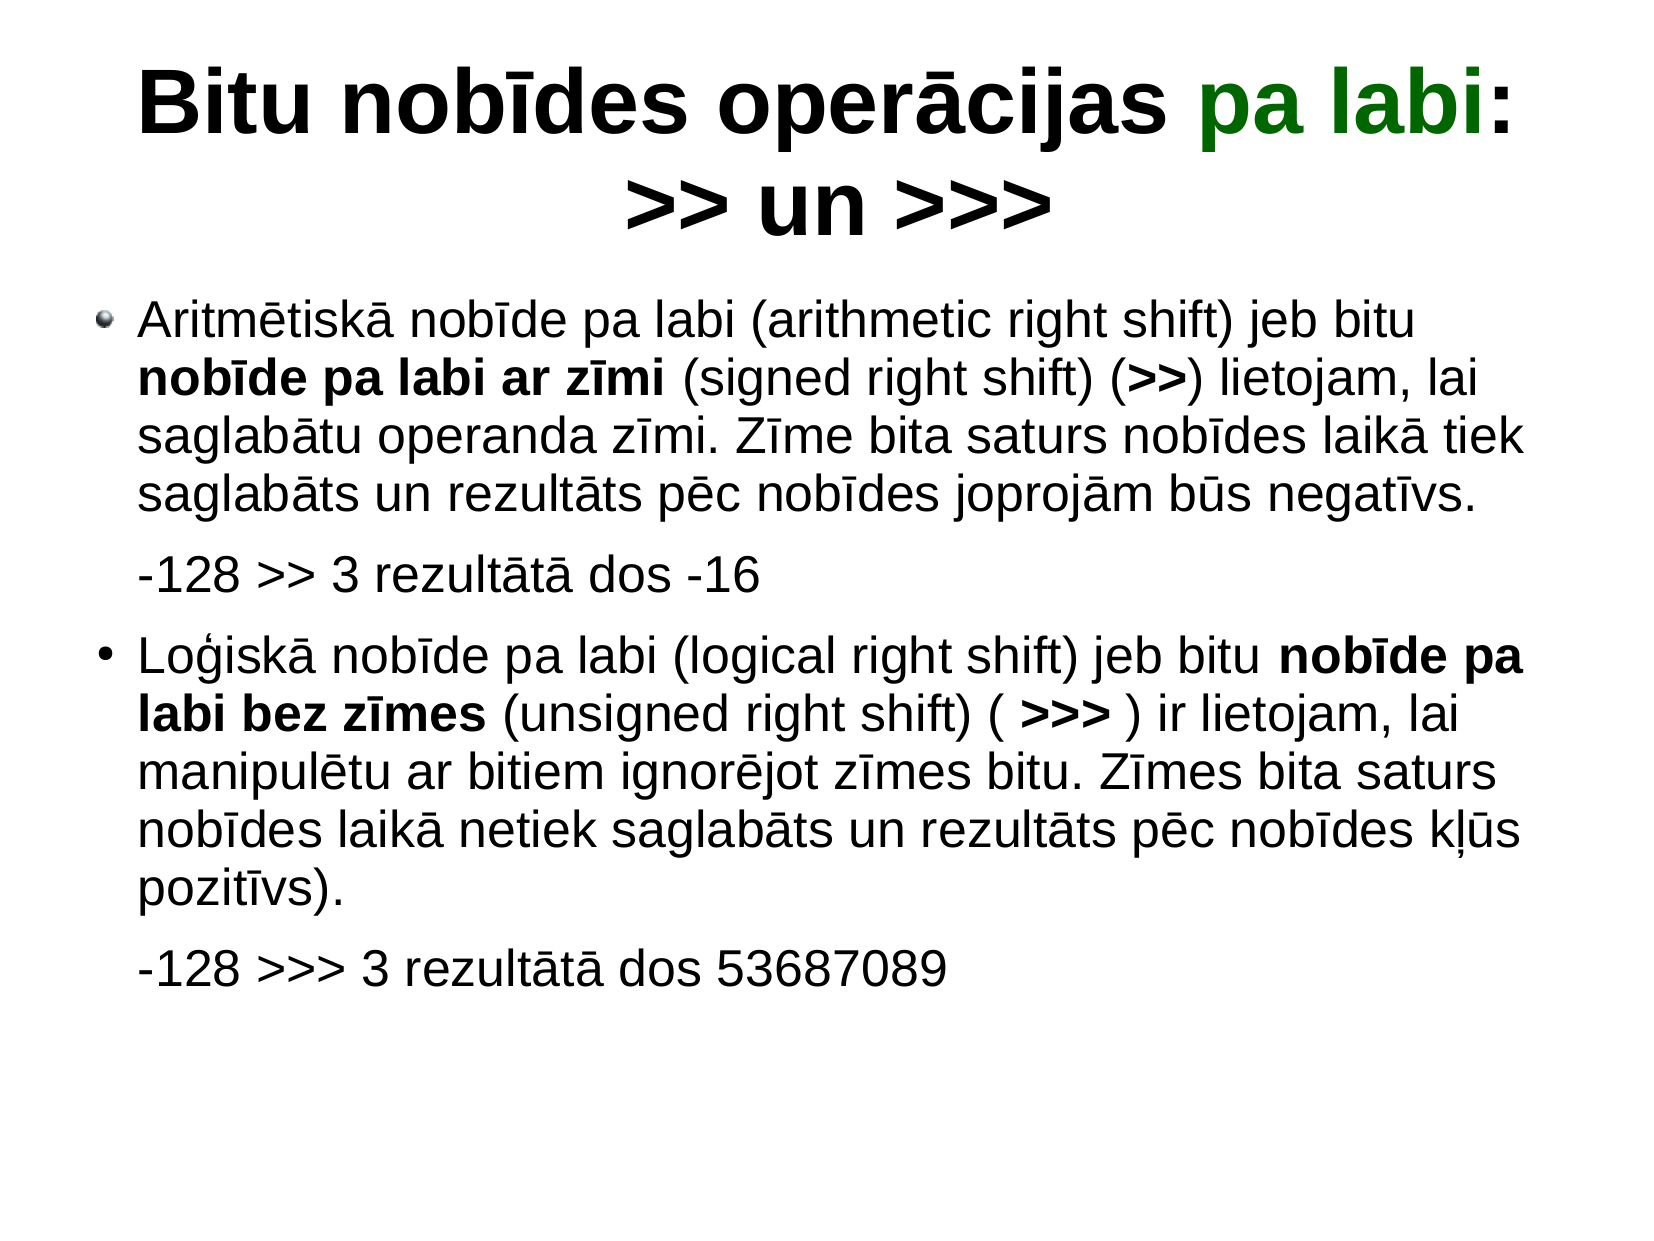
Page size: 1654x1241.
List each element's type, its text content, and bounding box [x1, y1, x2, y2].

list Aritmētiskā nobīde pa labi (arithmetic right shift) jeb bitu nobīde pa labi ar zīmi (signed right shift) (>>) lietojam, lai saglabātu operanda zīmi. Zīme bita saturs nobīdes laikā tiek saglabāts un rezultāts pēc nobīdes joprojām būs negatīvs. -128 >> 3 rezultātā dos -16 Loģiskā nobīde pa labi (logical right shift) jeb bitu nobīde pa labi bez zīmes (unsigned right shift) ( >>> ) ir lietojam, lai manipulētu ar bitiem ignorējot zīmes bitu. Zīmes bita saturs nobīdes laikā netiek saglabāts un rezultāts pēc nobīdes kļūs pozitīvs). -128 >>> 3 rezultātā dos 53687089 [82, 290, 1538, 1010]
title Bitu nobīdes operācijas pa labi: >> un >>> [82, 49, 1571, 257]
